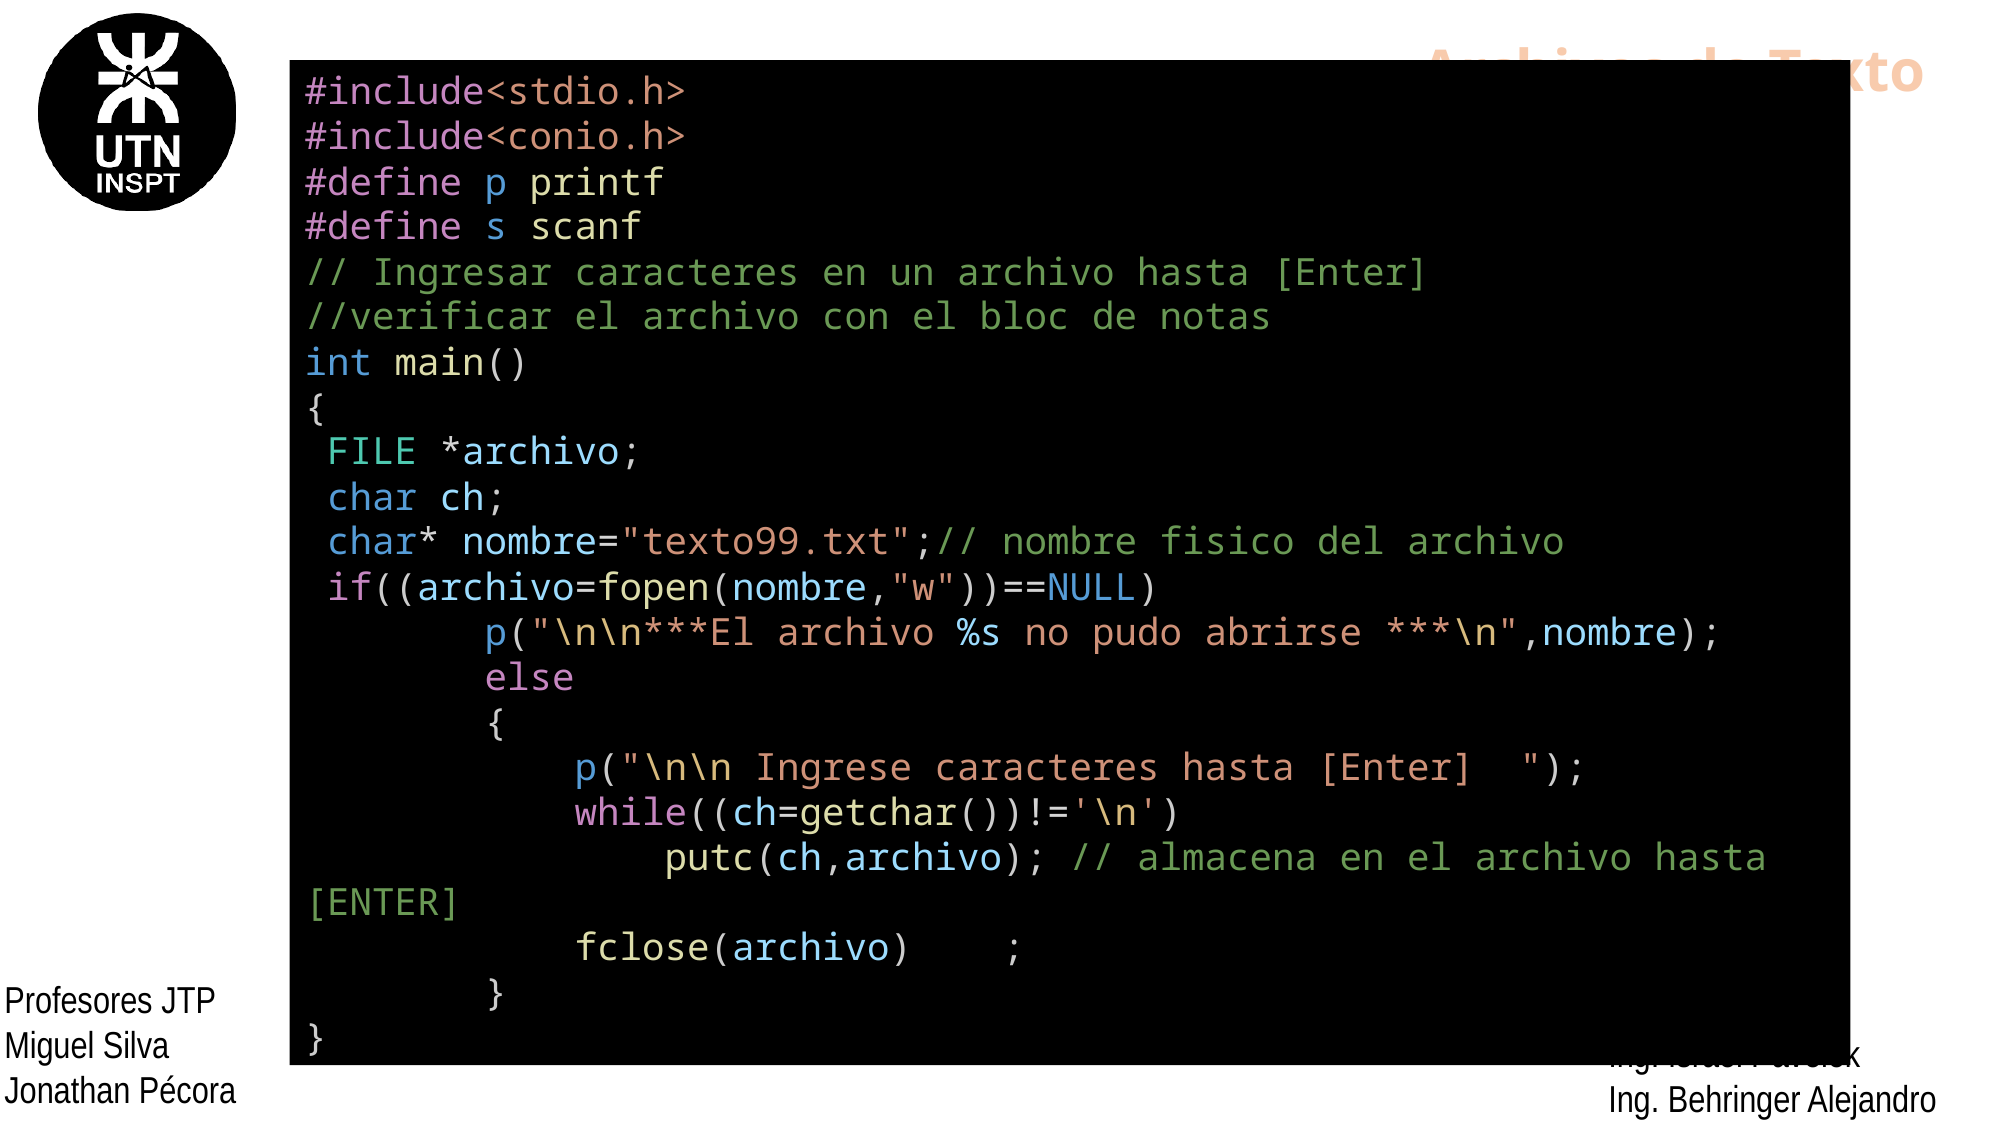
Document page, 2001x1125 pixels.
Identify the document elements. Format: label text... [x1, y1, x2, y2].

text_box Profesores JTP Miguel Silva Jonathan Pécora [0, 968, 414, 1120]
text_box Profesores Ing. Israel Pavelek Ing. Behringer Alejandro [1593, 977, 2000, 1125]
text_box #include<stdio.h> #include<conio.h> #define p printf #define s scanf // Ingresar caracteres en un archivo hasta [Enter] //verificar el archivo con el bloc de notas int main() { FILE *archivo; char ch; char* nombre="texto99.txt";// nombre fisico del archivo if((archivo=fopen(nombre,"w"))==NULL) p("\n\n***El archivo %s no pudo abrirse ***\n",nombre); else { p("\n\n Ingrese caracteres hasta [Enter] "); while((ch=getchar())!='\n') putc(ch,archivo); // almacena en el archivo hasta [ENTER] fclose(archivo) ; } } [289, 60, 1851, 1030]
text_box Archivos de Texto [1385, 0, 1962, 112]
picture [38, 13, 236, 211]
